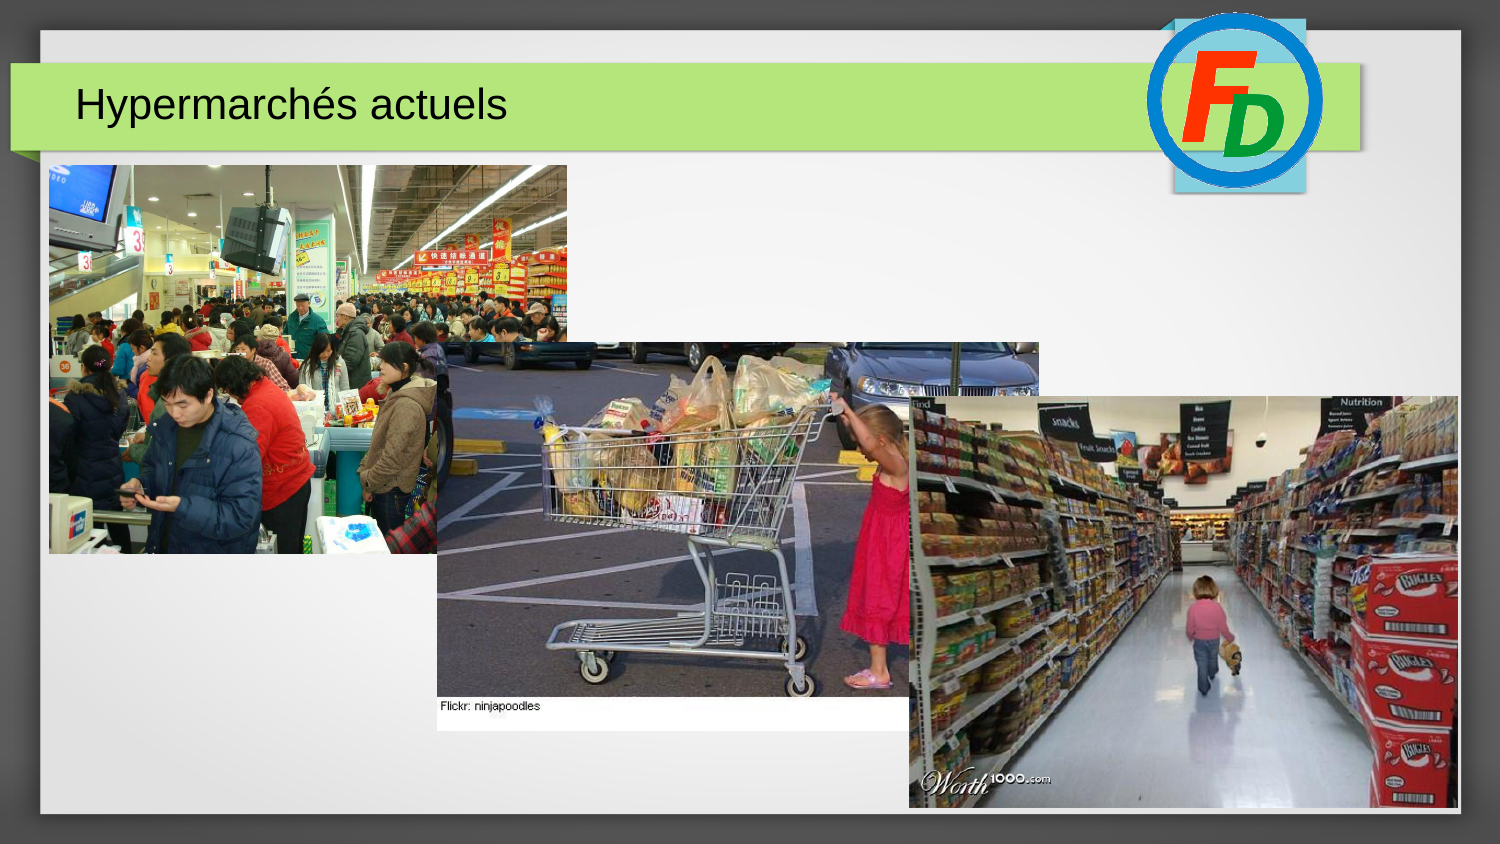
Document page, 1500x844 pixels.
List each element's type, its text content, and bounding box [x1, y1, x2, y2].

title Hypermarchés actuels [75, 64, 1145, 145]
picture [0, 0, 1500, 844]
